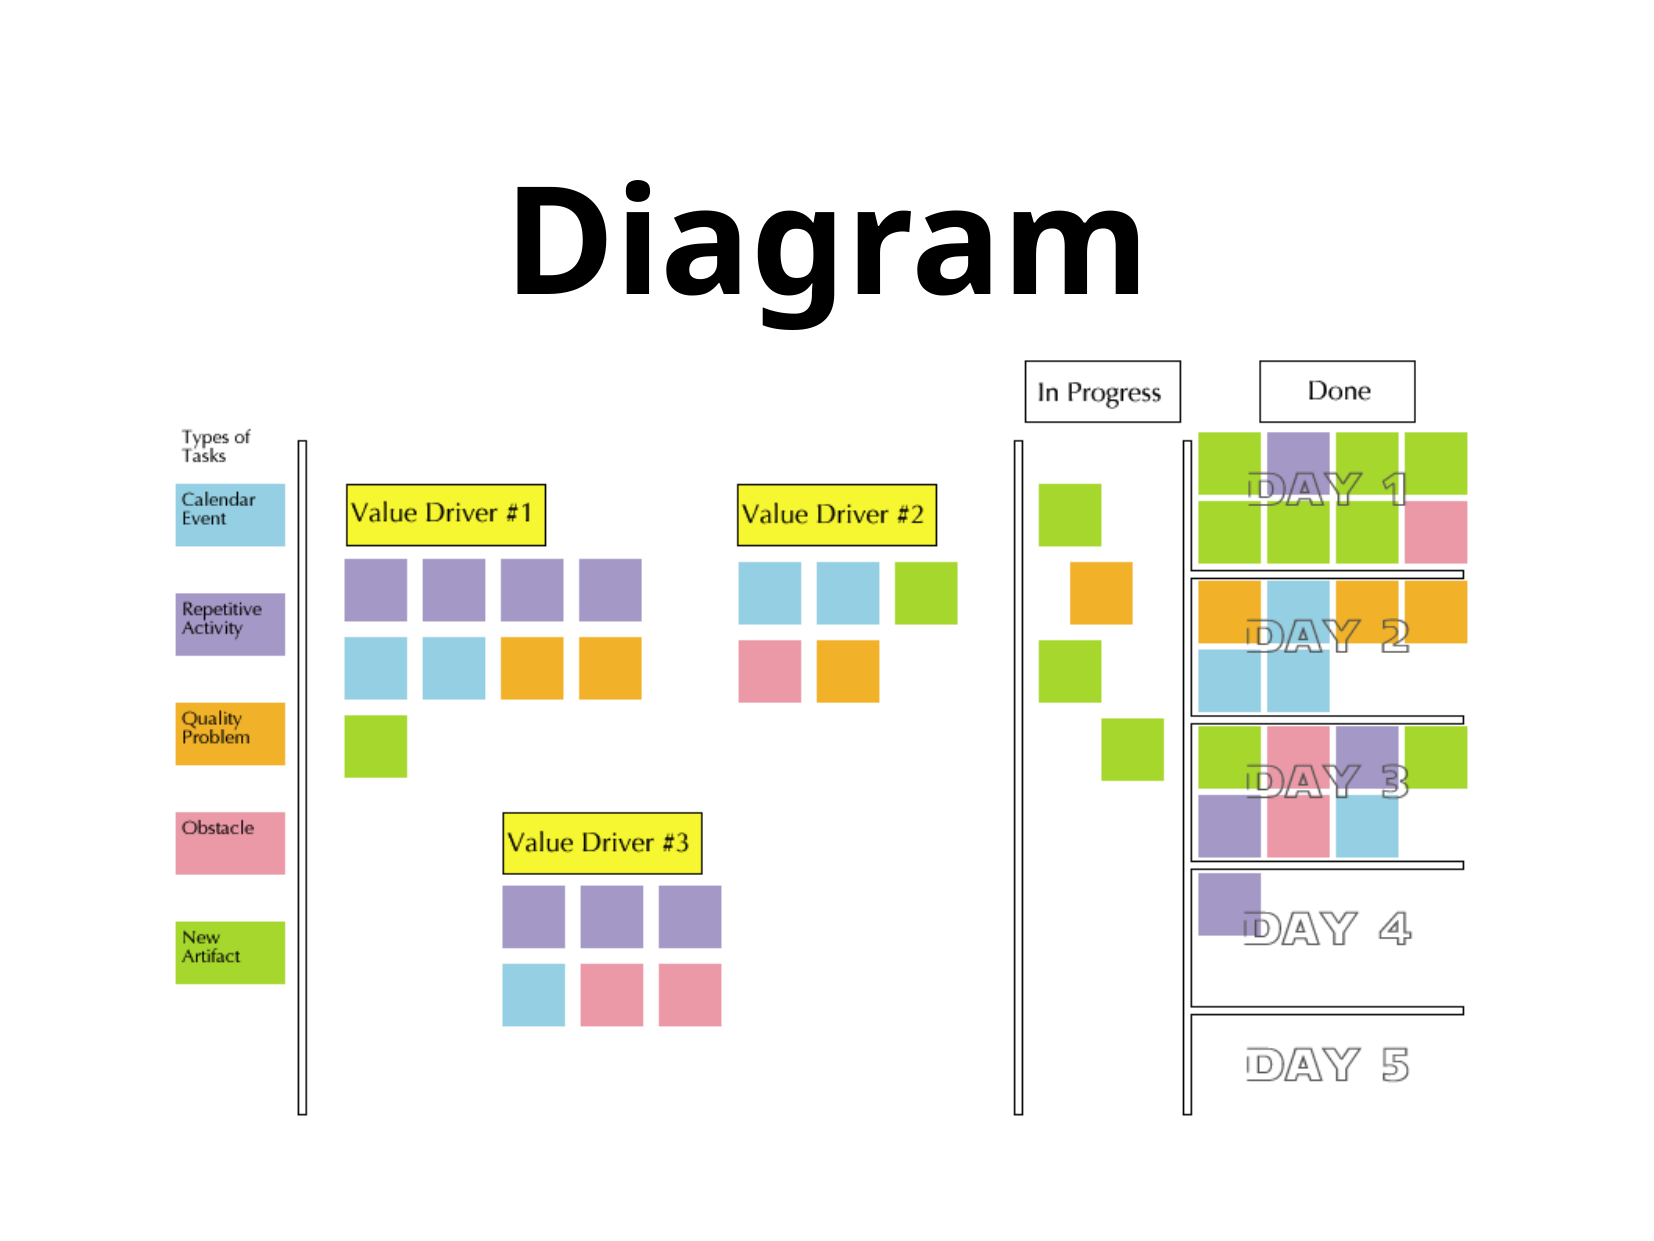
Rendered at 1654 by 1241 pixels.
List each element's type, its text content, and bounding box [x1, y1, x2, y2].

picture [165, 345, 1477, 1123]
title Diagram [59, 59, 1595, 414]
